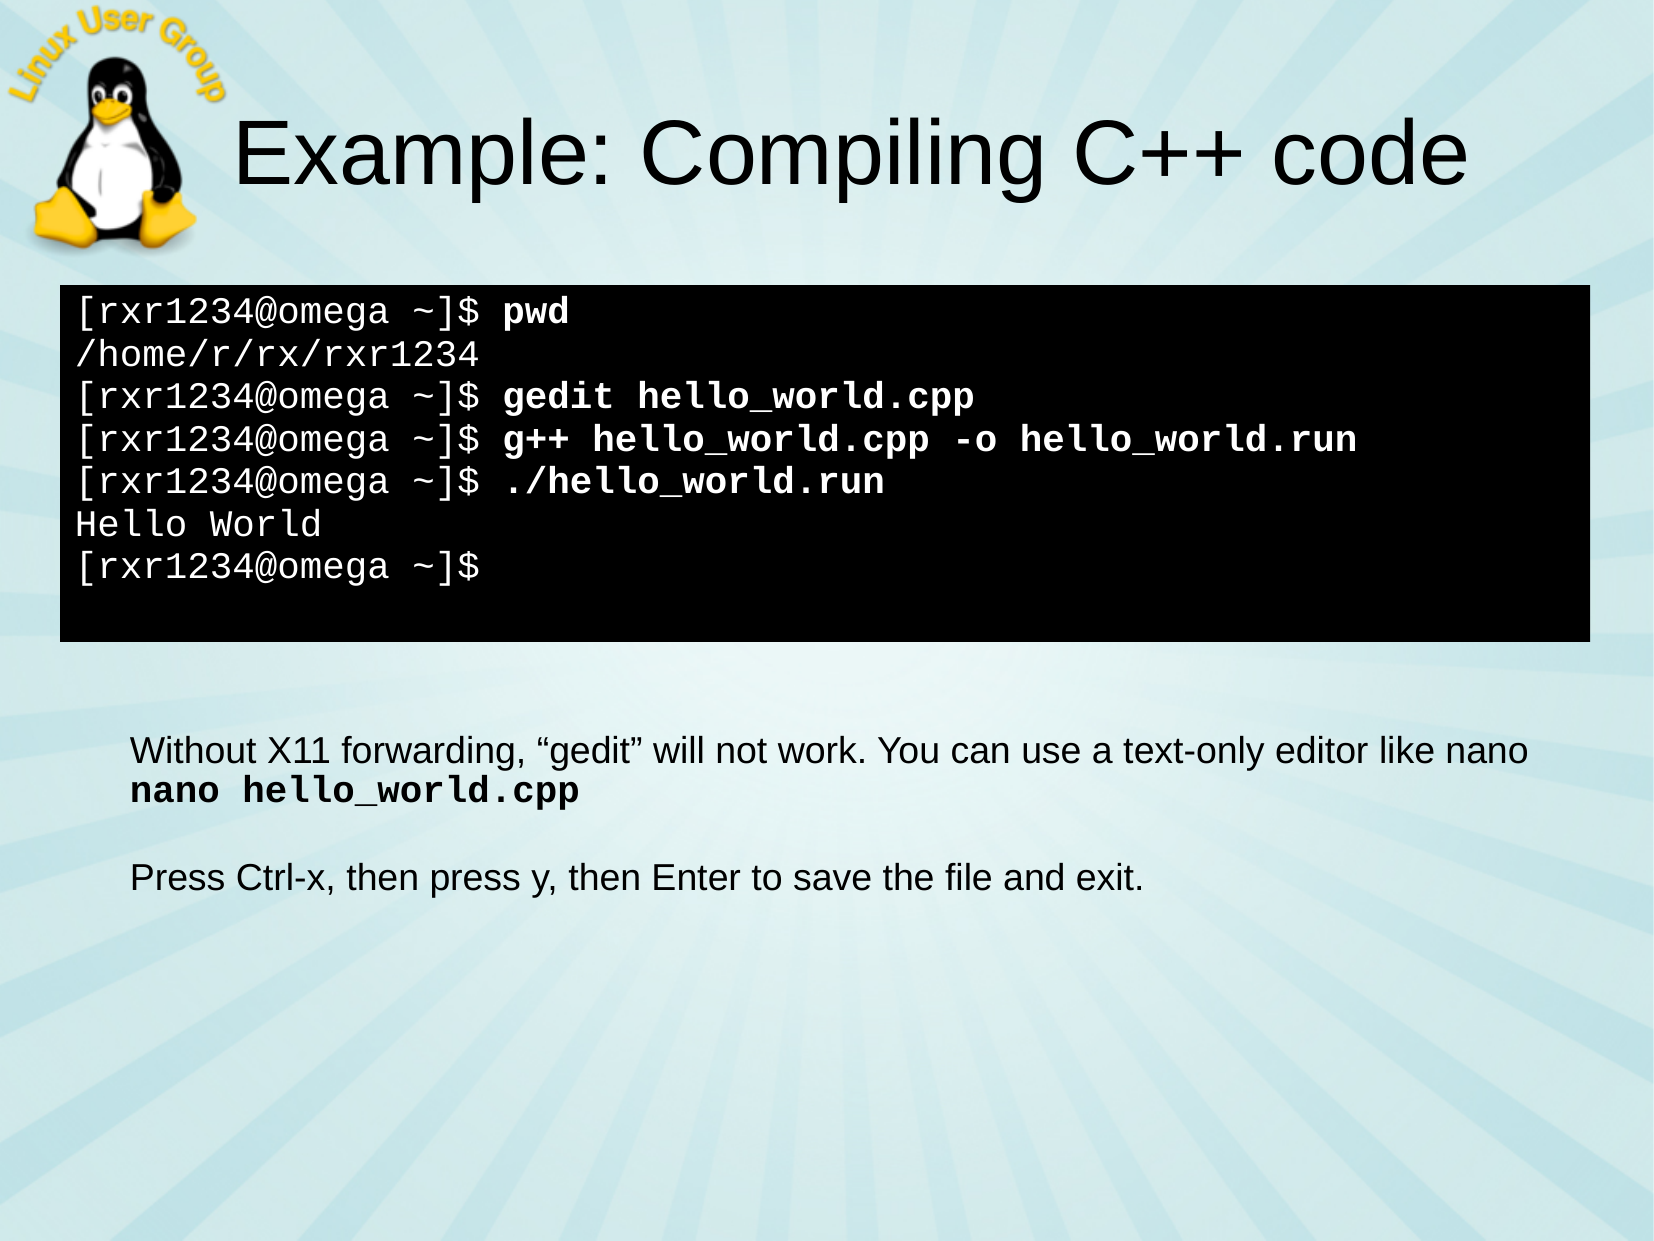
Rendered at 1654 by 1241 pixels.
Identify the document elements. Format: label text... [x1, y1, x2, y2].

text_box Without X11 forwarding, “gedit” will not work. You can use a text-only editor like nano nano hello_world.cpp Press Ctrl-x, then press y, then Enter to save the file and exit. [115, 722, 1547, 950]
text_box [rxr1234@omega ~]$ pwd /home/r/rx/rxr1234 [rxr1234@omega ~]$ gedit hello_world.cpp [rxr1234@omega ~]$ g++ hello_world.cpp -o hello_world.run [rxr1234@omega ~]$ ./hello_world.run Hello World [rxr1234@omega ~]$ [60, 285, 1591, 642]
picture [0, 0, 1654, 1241]
title Example: Compiling C++ code [82, 49, 1571, 257]
